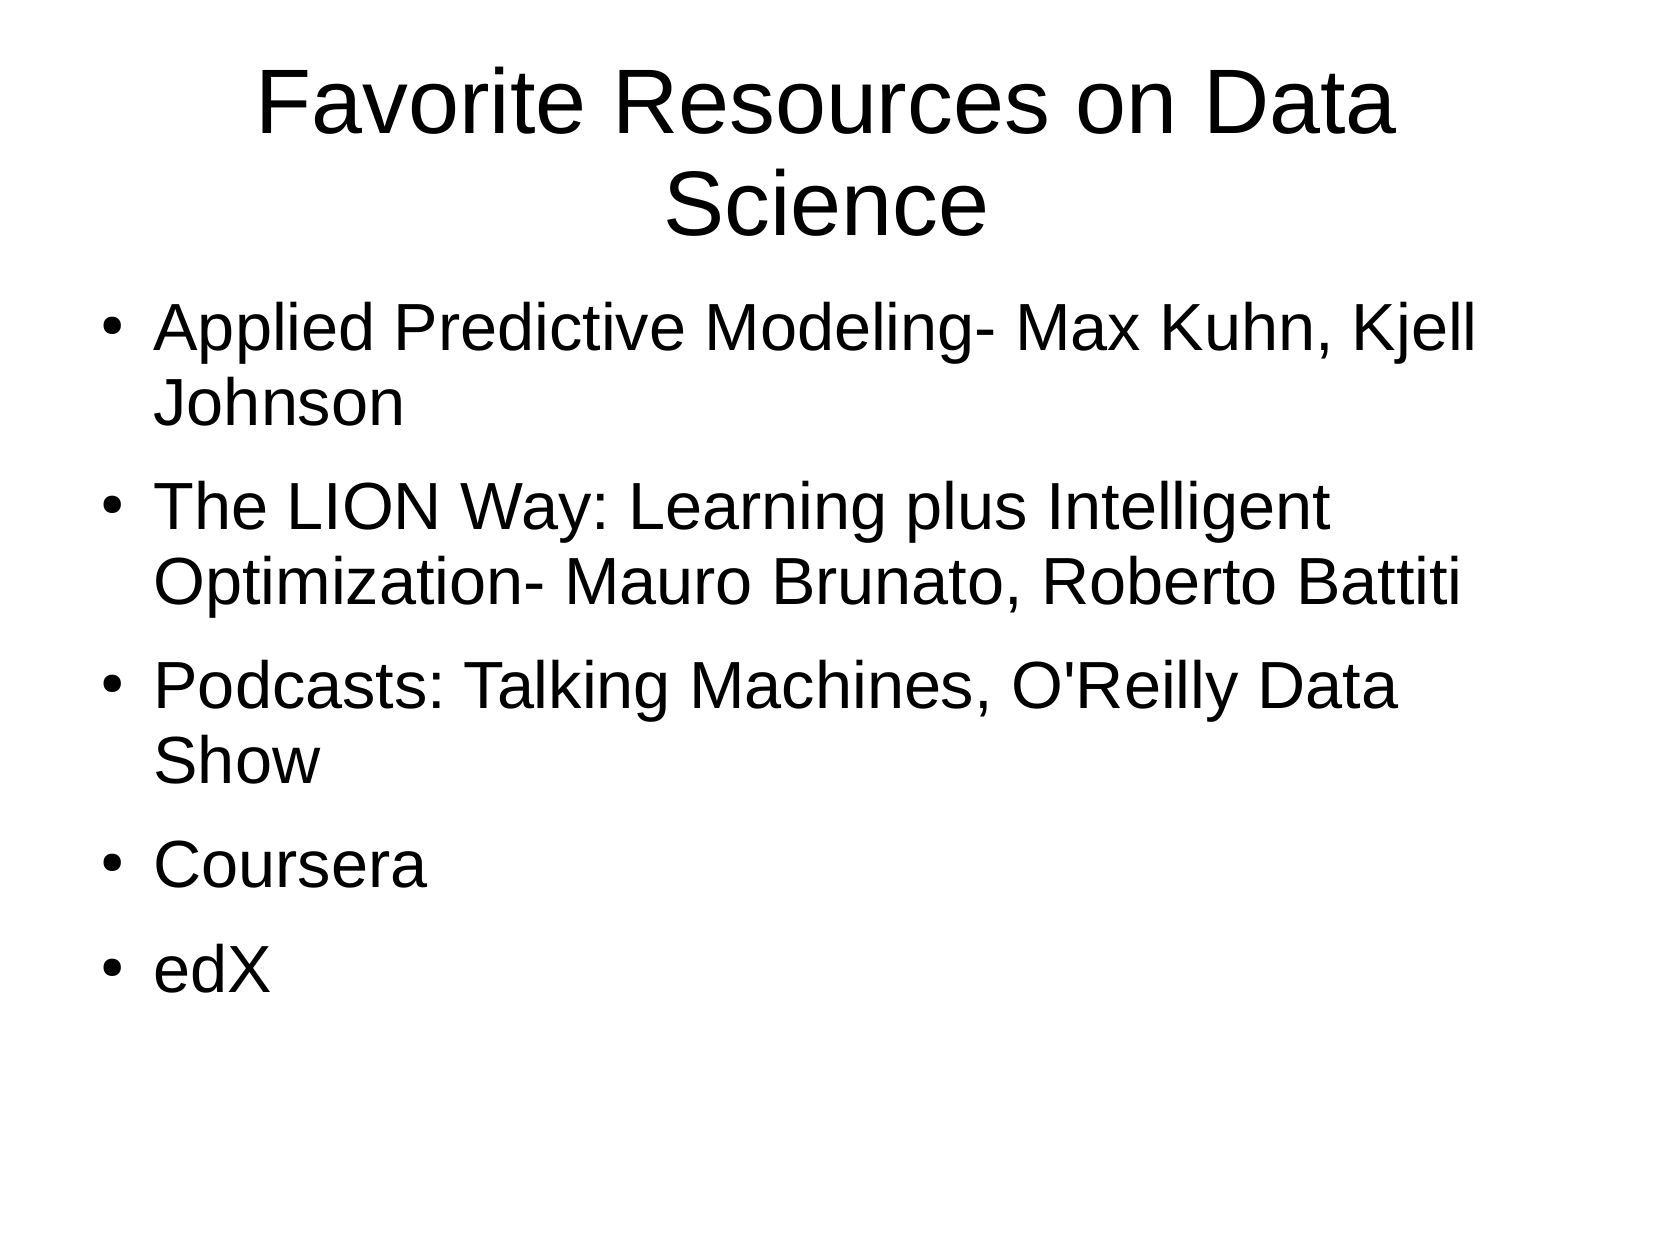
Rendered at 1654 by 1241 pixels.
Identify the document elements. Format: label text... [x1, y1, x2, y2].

title Favorite Resources on Data Science [82, 49, 1571, 257]
list Applied Predictive Modeling- Max Kuhn, Kjell Johnson The LION Way: Learning plus Intelligent Optimization- Mauro Brunato, Roberto Battiti Podcasts: Talking Machines, O'Reilly Data Show Coursera edX [82, 290, 1571, 1010]
